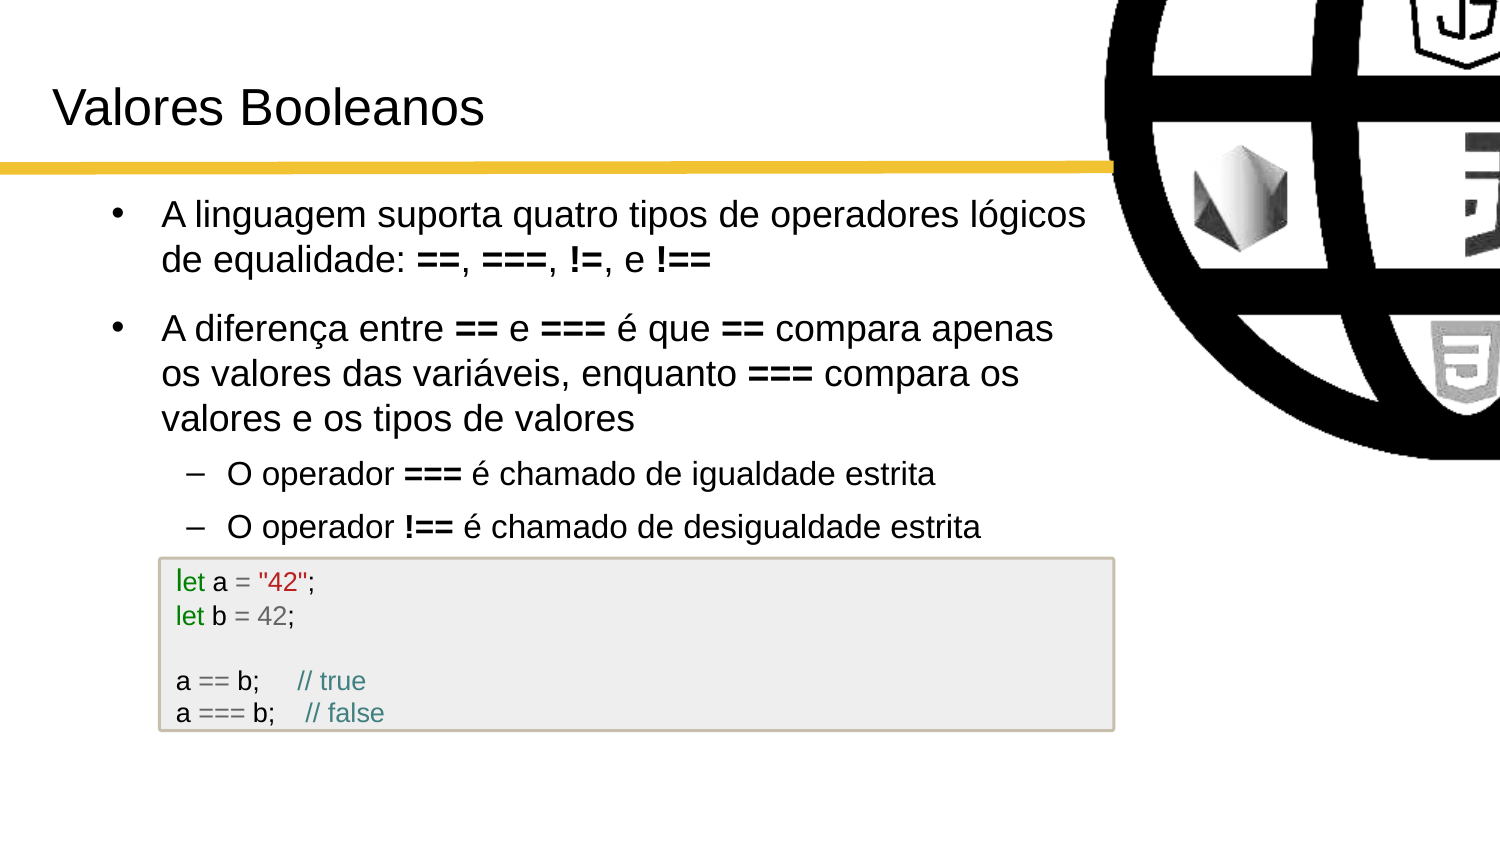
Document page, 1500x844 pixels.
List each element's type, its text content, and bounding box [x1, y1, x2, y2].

text_box Valores Booleanos [37, 33, 1463, 175]
picture [1078, 0, 1500, 532]
text_box A linguagem suporta quatro tipos de operadores lógicos de equalidade: ==, ===, !=, e !== A diferença entre == e === é que == compara apenas os valores das variáveis, enquanto === compara os valores e os tipos de valores O operador === é chamado de igualdade estrita O operador !== é chamado de desigualdade estrita [90, 182, 1114, 790]
text_box let a = "42"; let b = 42; a == b; // true a === b; // false [159, 558, 1114, 731]
